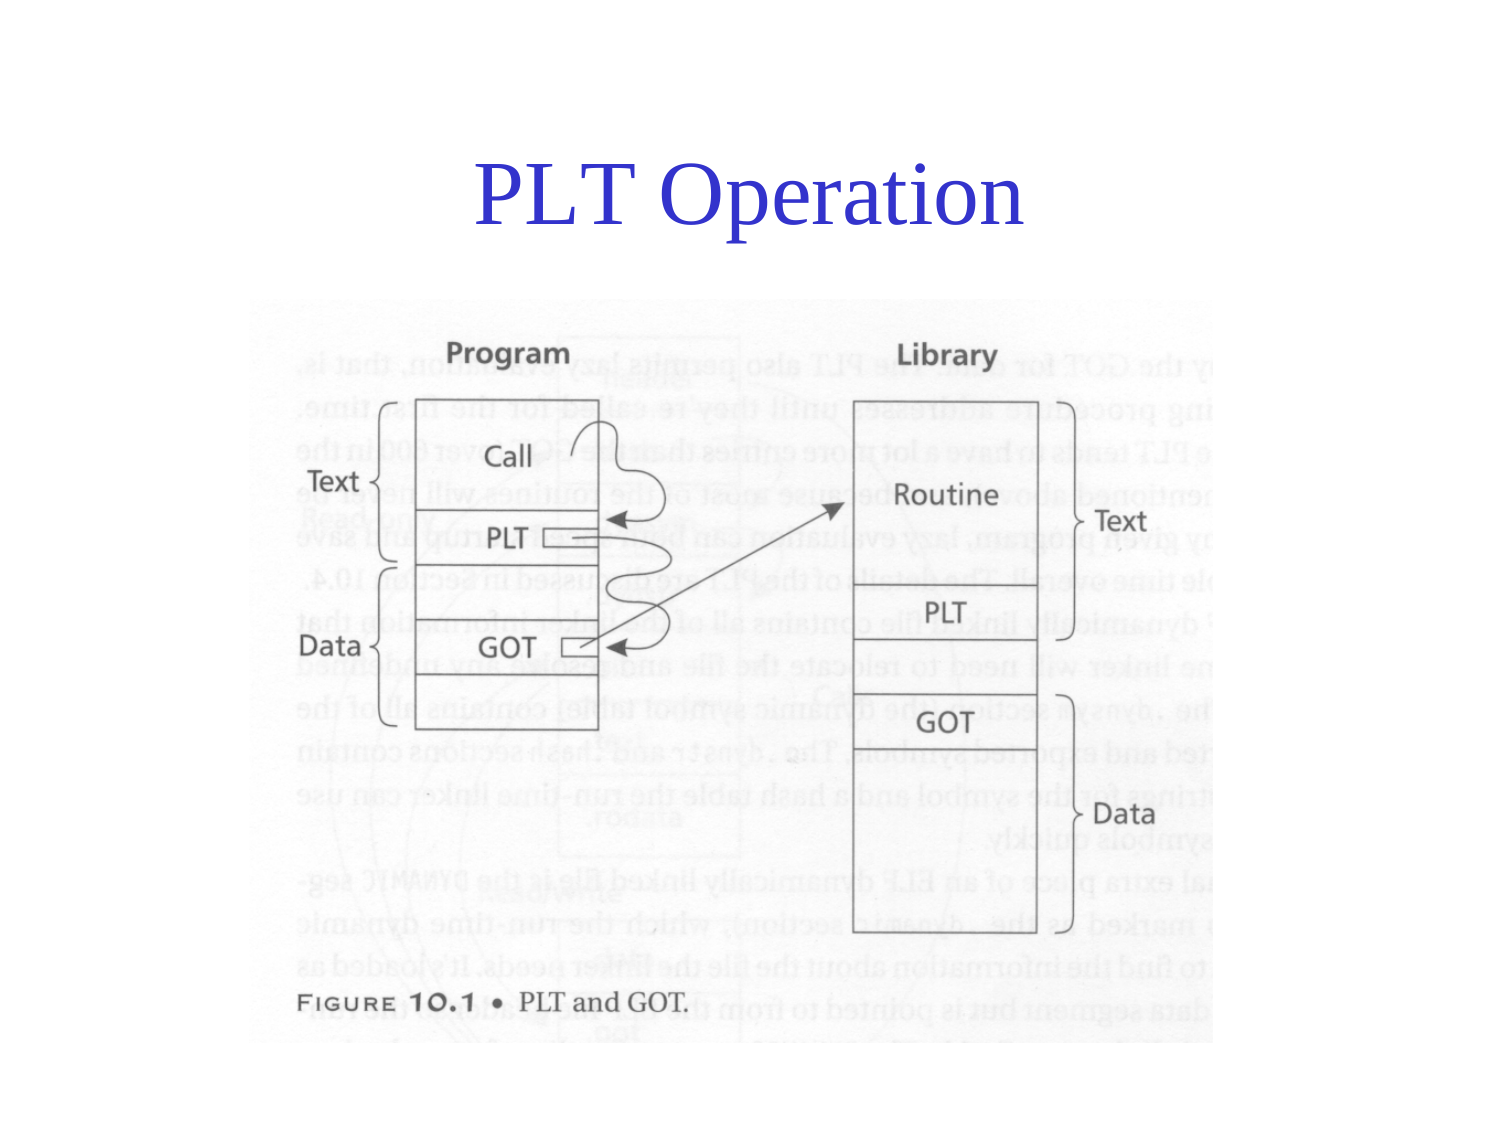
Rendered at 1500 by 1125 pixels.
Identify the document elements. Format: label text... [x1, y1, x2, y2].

title PLT Operation [112, 99, 1388, 288]
picture [249, 299, 1213, 1043]
